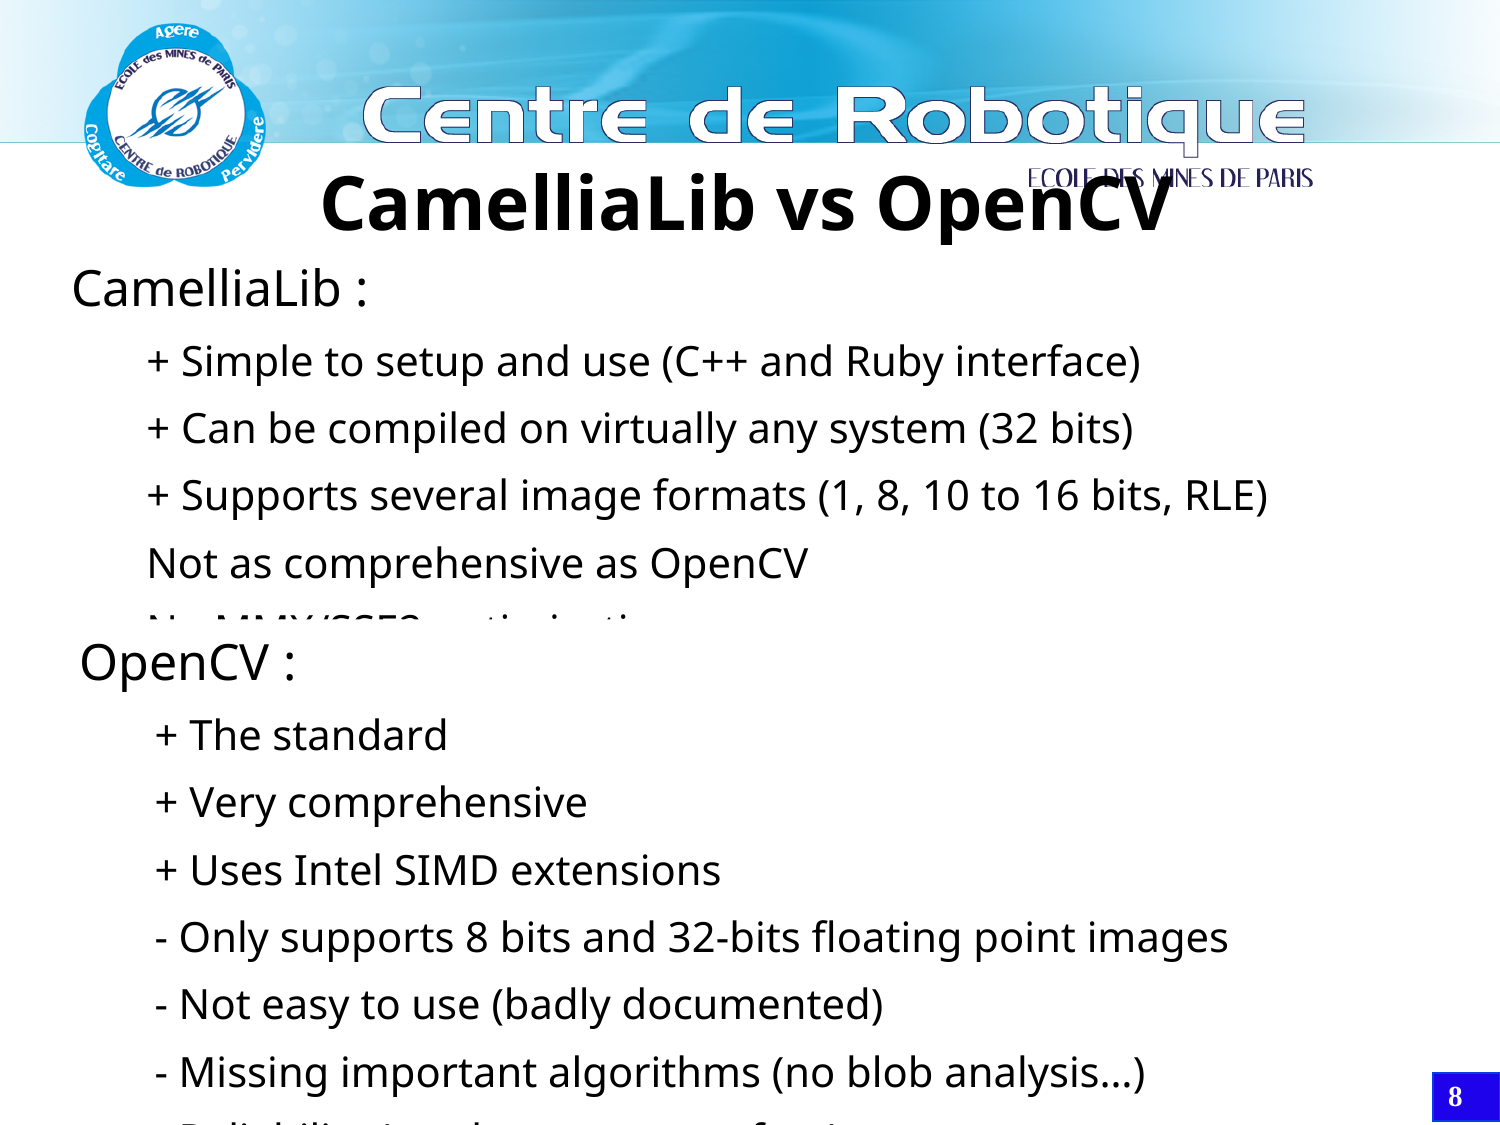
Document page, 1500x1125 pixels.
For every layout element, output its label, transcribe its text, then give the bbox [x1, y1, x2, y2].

text_box OpenCV : + The standard + Very comprehensive + Uses Intel SIMD extensions - Only supports 8 bits and 32-bits floating point images - Not easy to use (badly documented) - Missing important algorithms (no blob analysis…) - Reliability (crashes every so often) [64, 619, 1396, 1025]
list CamelliaLib : + Simple to setup and use (C++ and Ruby interface) + Can be compiled on virtually any system (32 bits) + Supports several image formats (1, 8, 10 to 16 bits, RLE) Not as comprehensive as OpenCV No MMX/SSE2 optimizations [56, 245, 1388, 684]
picture [0, 0, 1500, 1125]
title CamelliaLib vs OpenCV [108, 142, 1384, 245]
